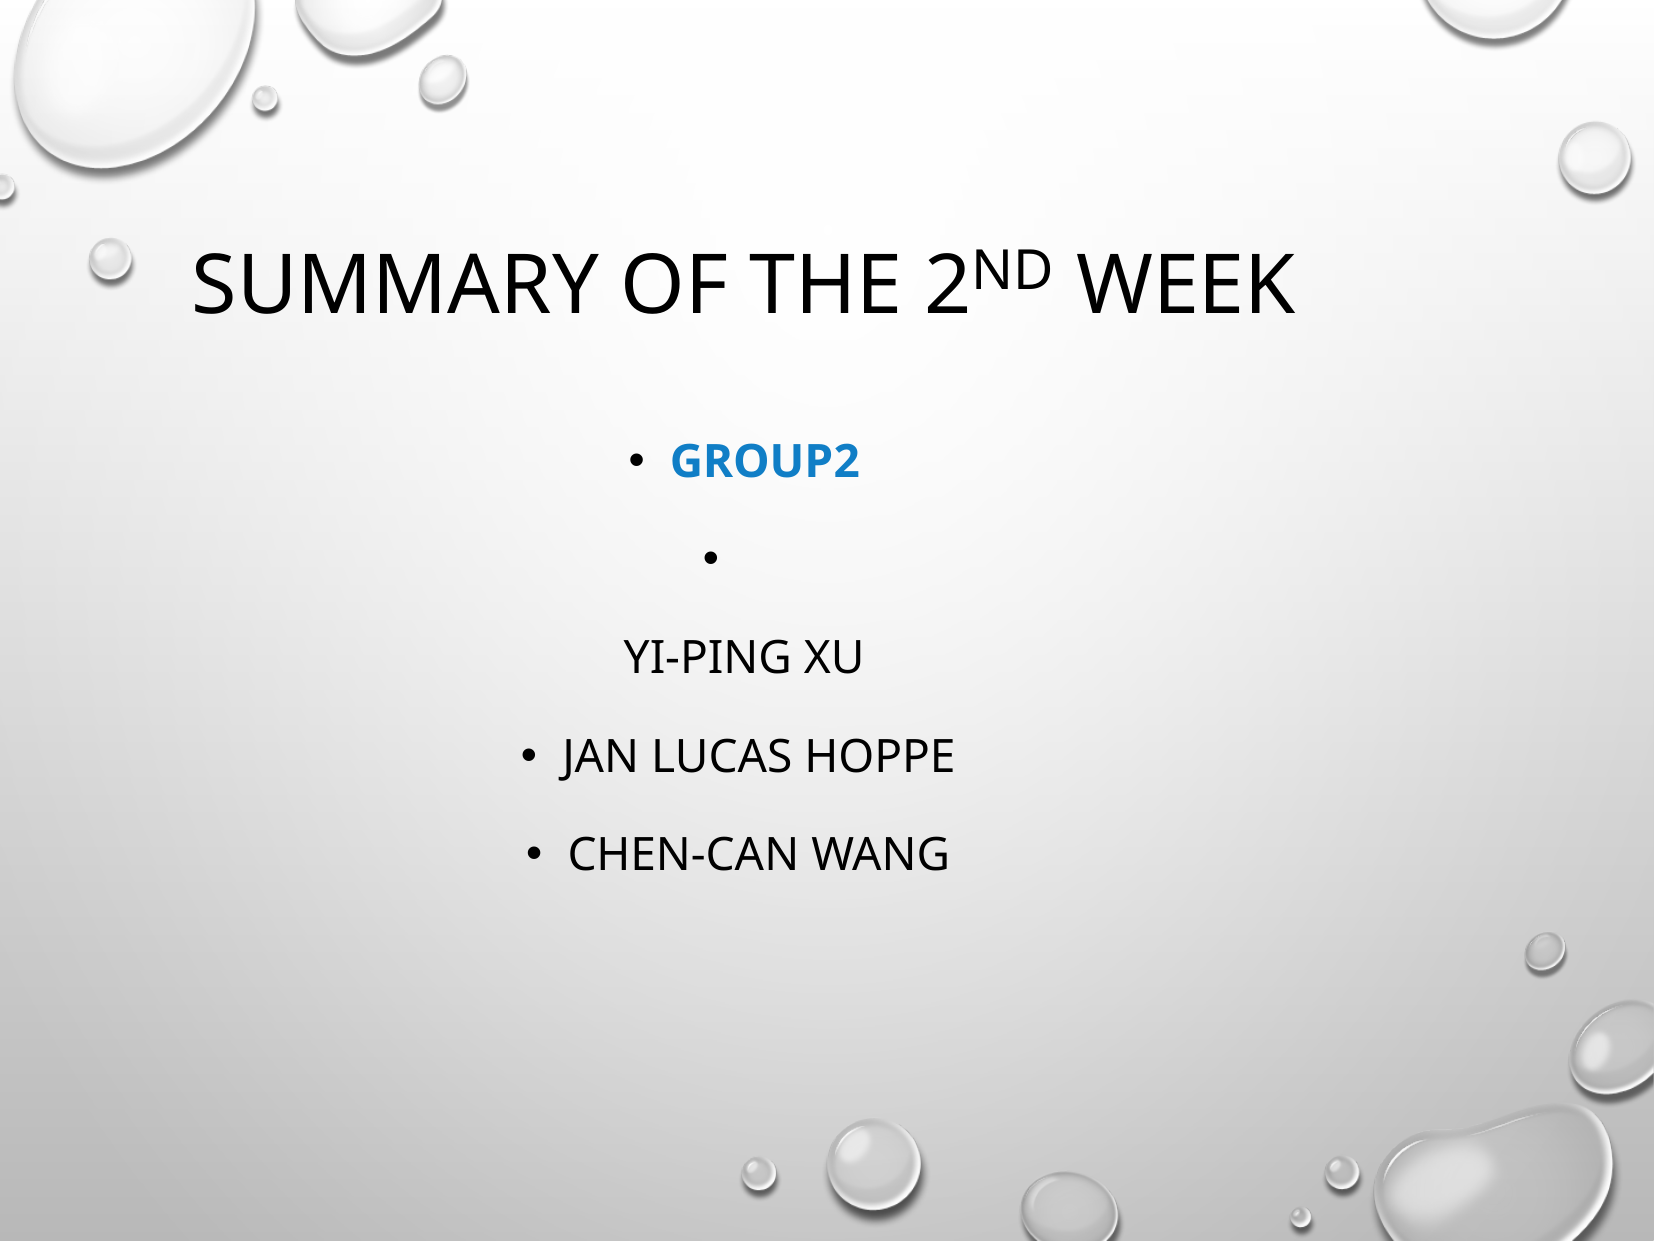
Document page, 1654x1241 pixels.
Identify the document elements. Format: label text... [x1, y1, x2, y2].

title Summary of the 2ND week [0, 179, 1489, 290]
subtitle Group2 Yi-ping Xu Jan Lucas Hoppe Chen-can Wang [0, 290, 1489, 1010]
